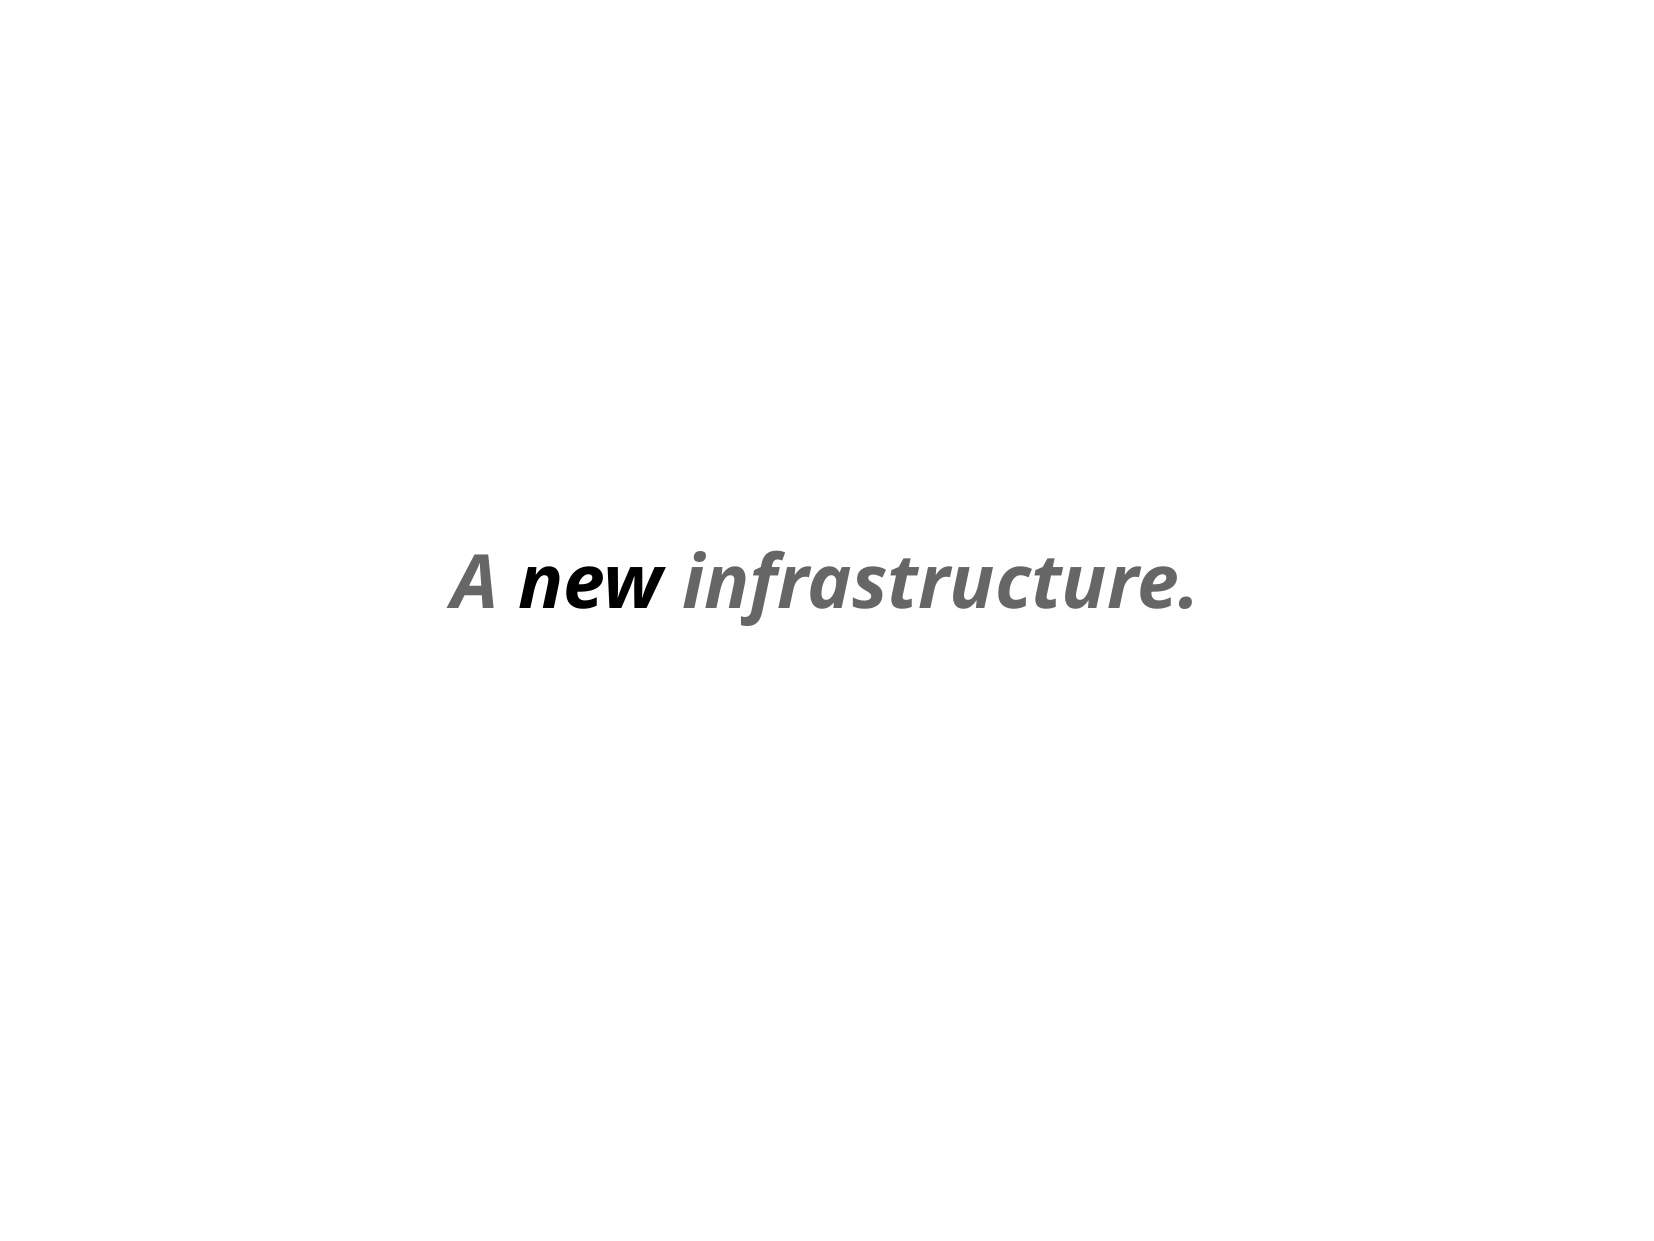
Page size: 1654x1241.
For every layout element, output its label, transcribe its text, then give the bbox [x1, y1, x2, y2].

subtitle A new infrastructure. [82, 49, 1571, 1109]
